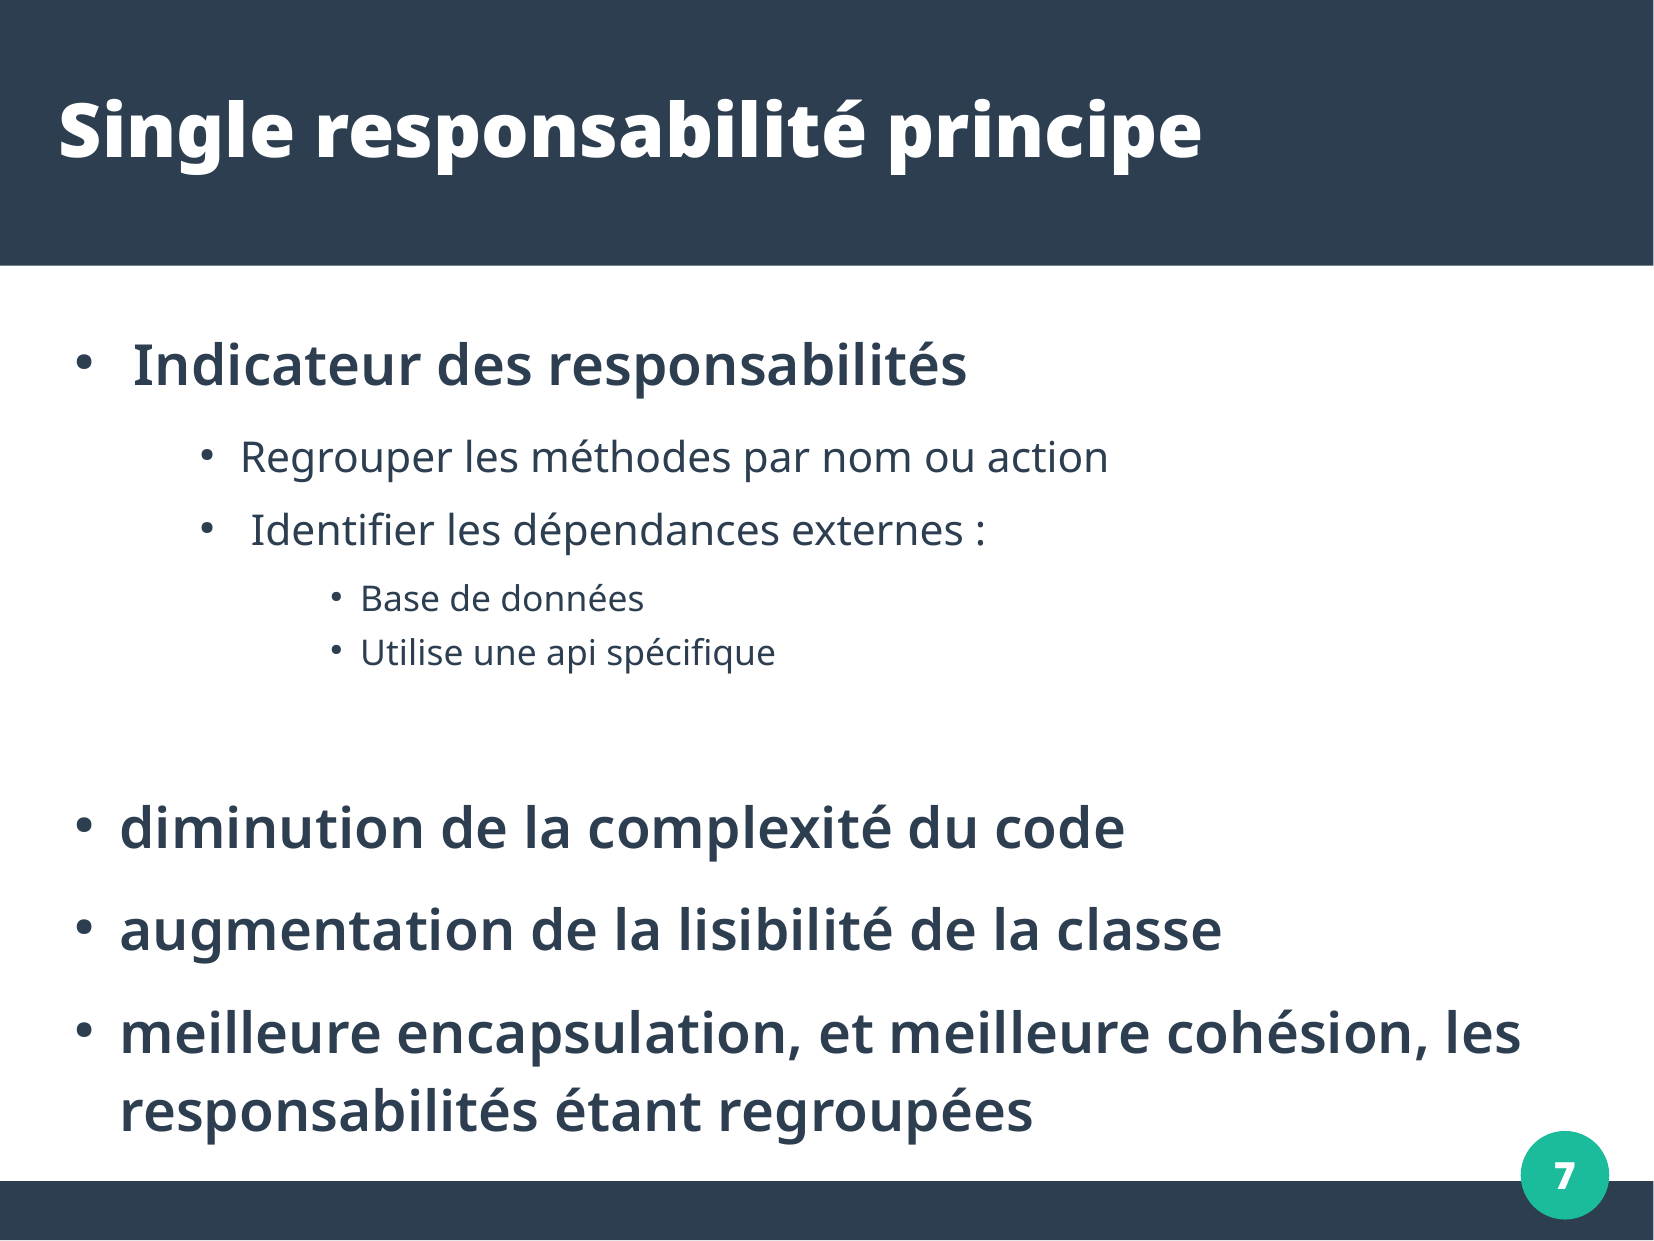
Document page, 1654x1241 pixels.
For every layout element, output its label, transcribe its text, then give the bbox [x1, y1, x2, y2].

title Single responsabilité principe [59, 49, 1595, 207]
list Indicateur des responsabilités Regrouper les méthodes par nom ou action Identifier les dépendances externes : Base de données Utilise une api spécifique diminution de la complexité du code augmentation de la lisibilité de la classe meilleure encapsulation, et meilleure cohésion, les responsabilités étant regroupées [59, 324, 1595, 1152]
